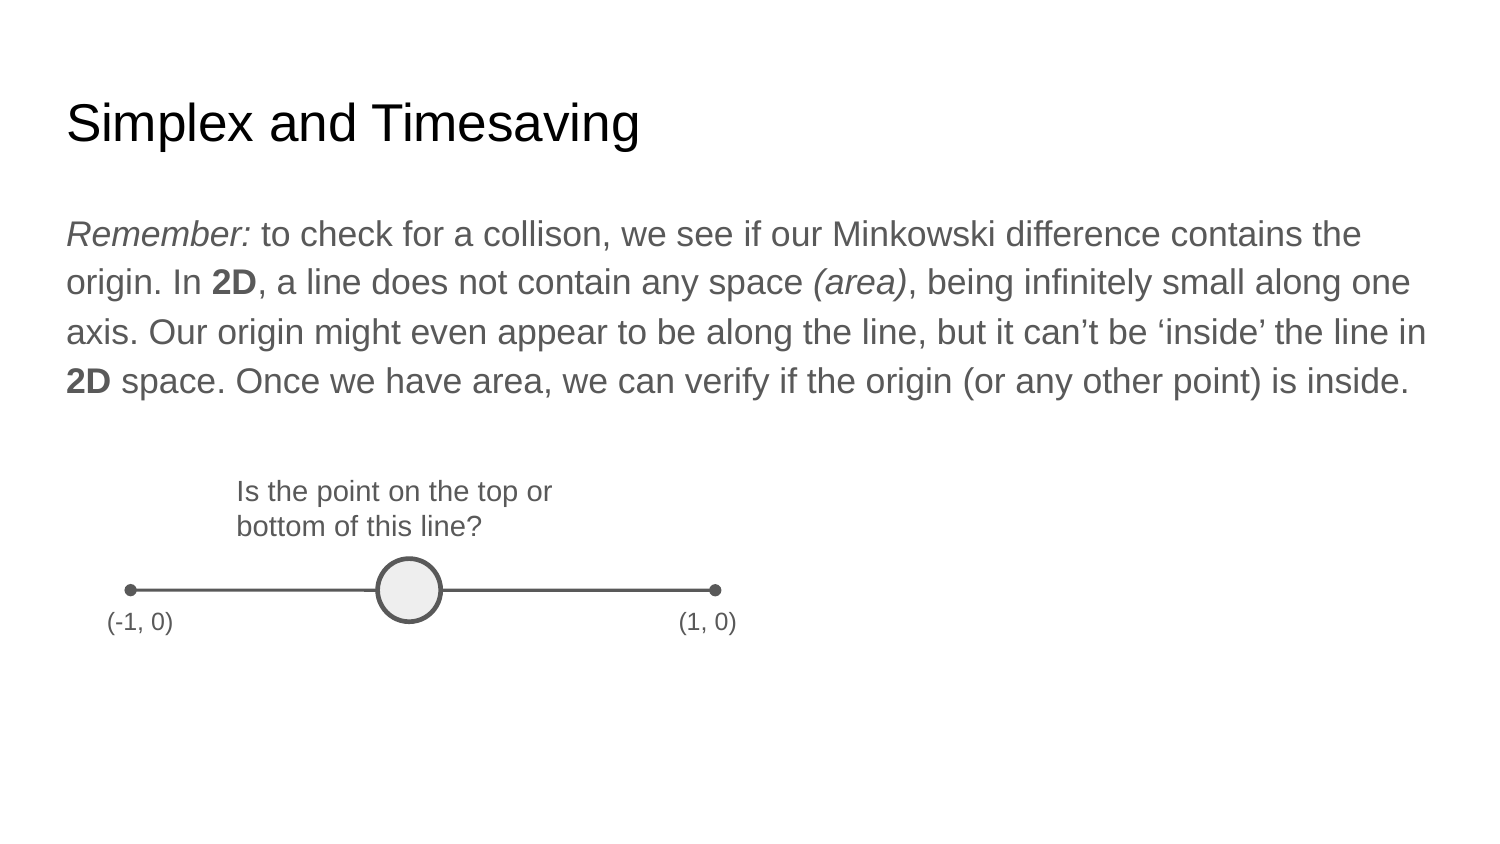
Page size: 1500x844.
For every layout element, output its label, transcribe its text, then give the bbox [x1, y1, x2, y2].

text_box [377, 558, 441, 622]
title Simplex and Timesaving [51, 72, 1449, 167]
text_box (1, 0) [663, 590, 761, 651]
list Remember: to check for a collison, we see if our Minkowski difference contains the origin. In 2D, a line does not contain any space (area), being infinitely small along one axis. Our origin might even appear to be along the line, but it can’t be ‘inside’ the line in 2D space. Once we have area, we can verify if the origin (or any other point) is inside. [51, 189, 1449, 471]
text_box Is the point on the top or bottom of this line? [221, 457, 597, 558]
text_box (-1, 0) [91, 590, 190, 651]
